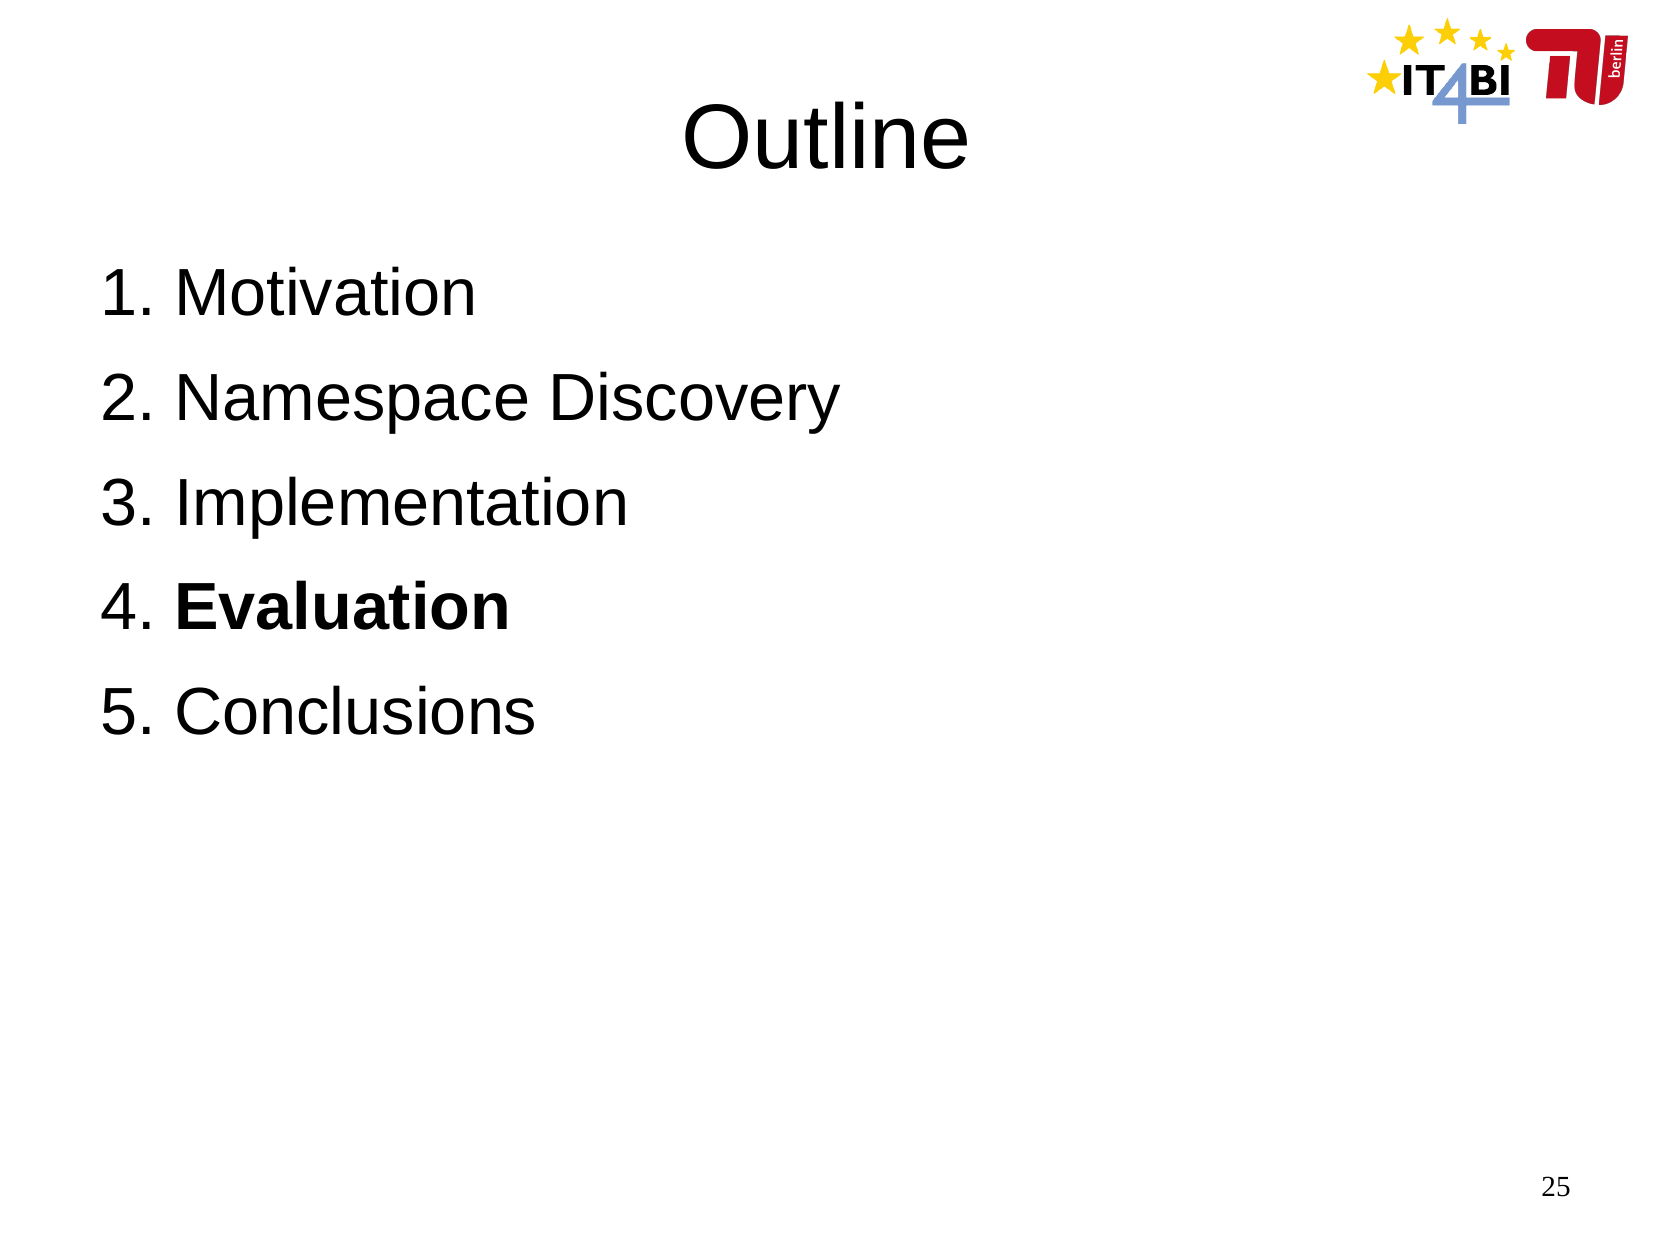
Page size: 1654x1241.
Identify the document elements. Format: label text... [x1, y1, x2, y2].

picture [1367, 18, 1515, 49]
title Outline [82, 49, 1571, 226]
picture [1526, 29, 1628, 105]
list Motivation Namespace Discovery Implementation Evaluation Conclusions [82, 255, 1571, 1141]
